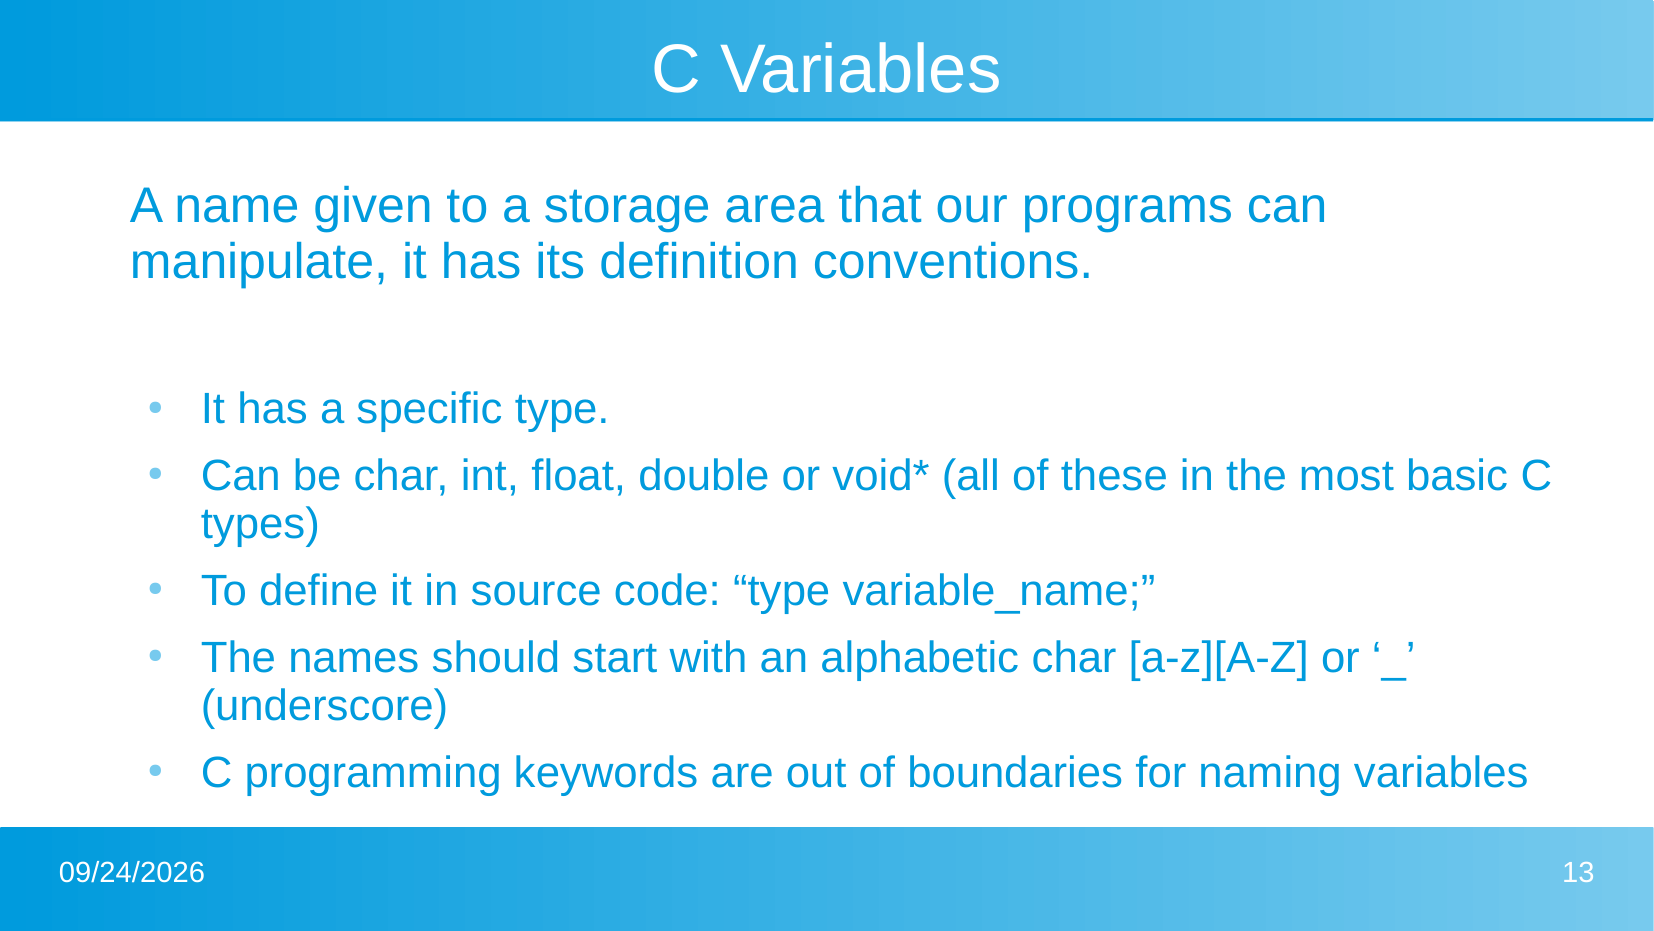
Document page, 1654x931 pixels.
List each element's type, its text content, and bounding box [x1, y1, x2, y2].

list A name given to a storage area that our programs can manipulate, it has its definition conventions. It has a specific type. Can be char, int, float, double or void* (all of these in the most basic C types) To define it in source code: “type variable_name;” The names should start with an alphabetic char [a-z][A-Z] or ‘_’ (underscore) C programming keywords are out of boundaries for naming variables [59, 177, 1595, 768]
title C Variables [59, 29, 1595, 108]
